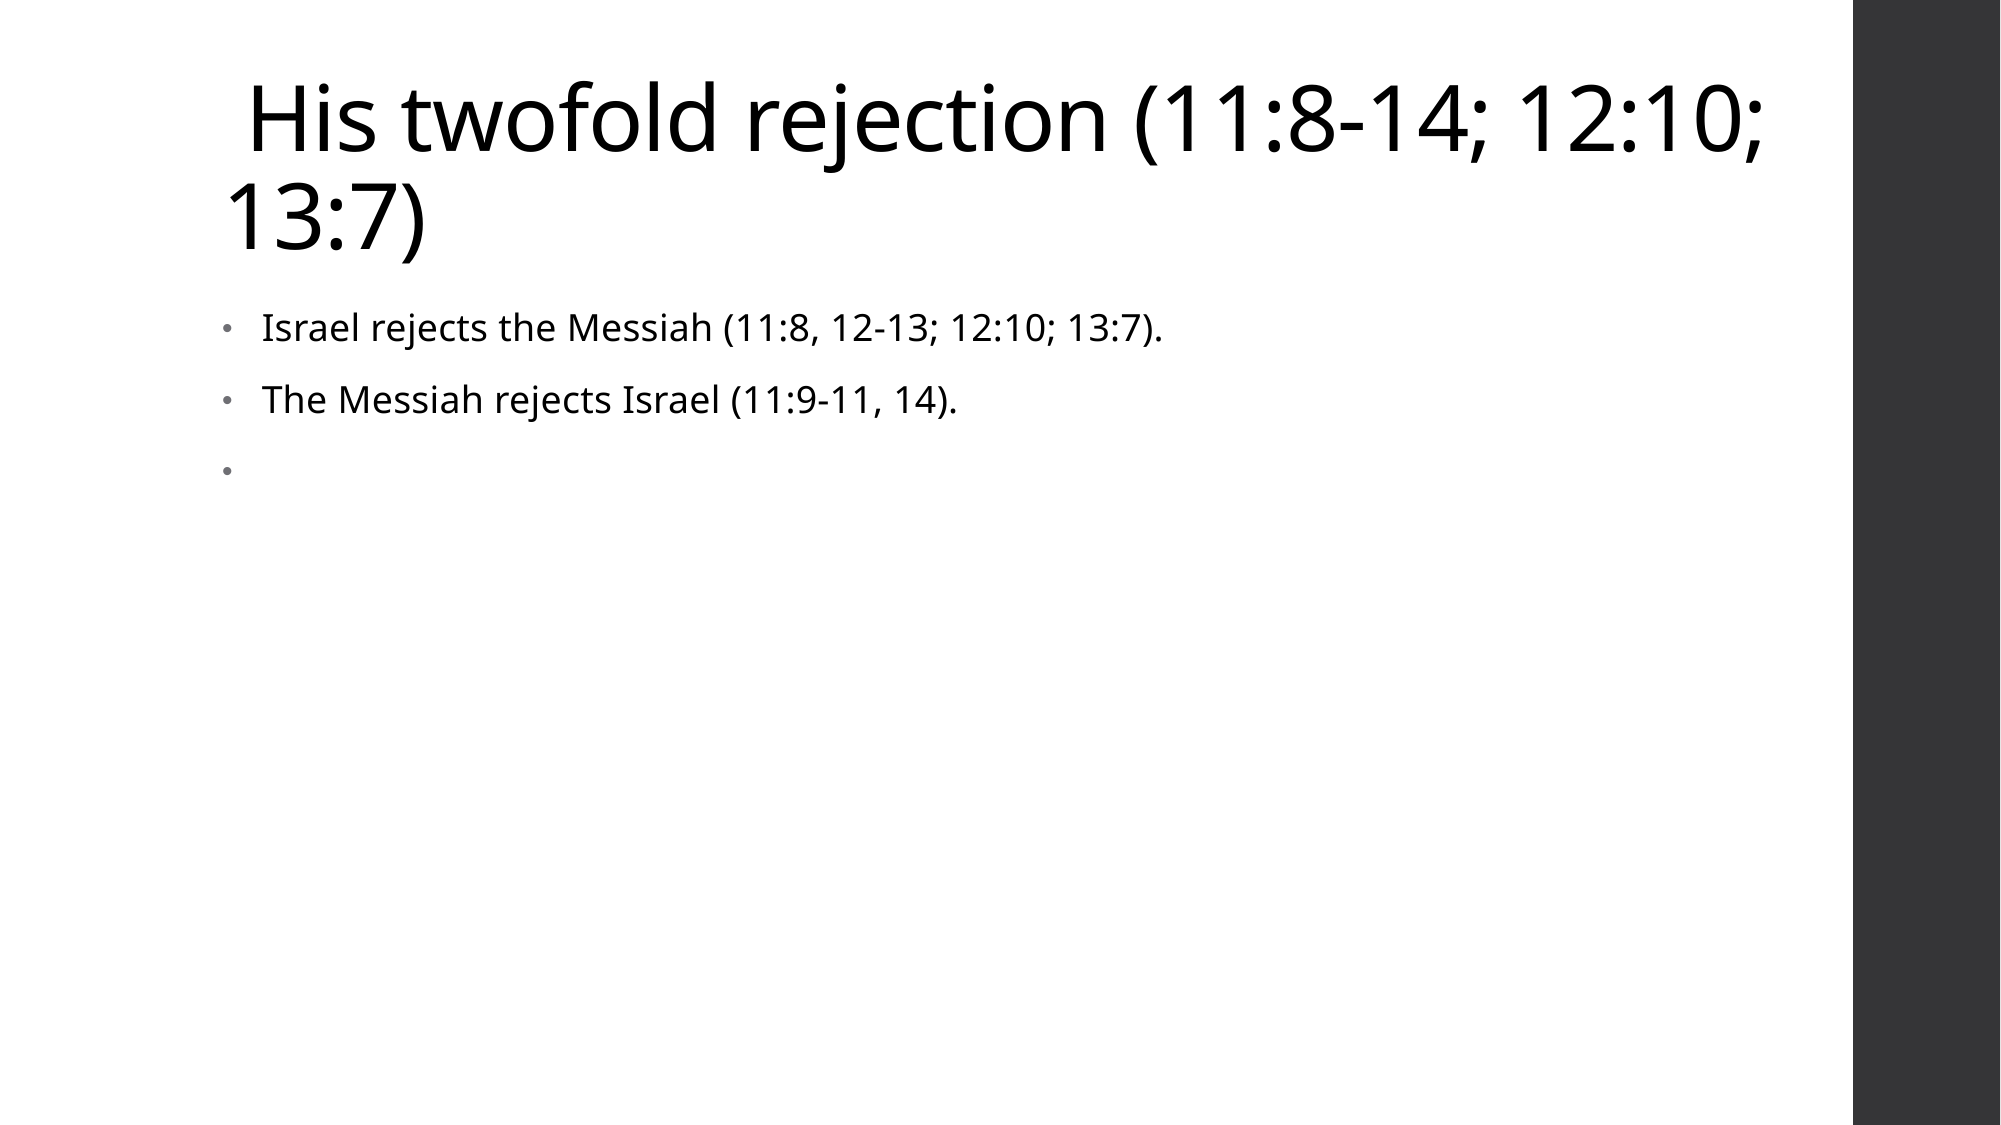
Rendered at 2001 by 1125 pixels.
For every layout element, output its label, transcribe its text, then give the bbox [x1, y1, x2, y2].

list Israel rejects the Messiah (11:8, 12-13; 12:10; 13:7). The Messiah rejects Israel (11:9-11, 14). [206, 299, 1617, 1014]
title His twofold rejection (11:8-14; 12:10; 13:7) [206, 60, 1797, 278]
